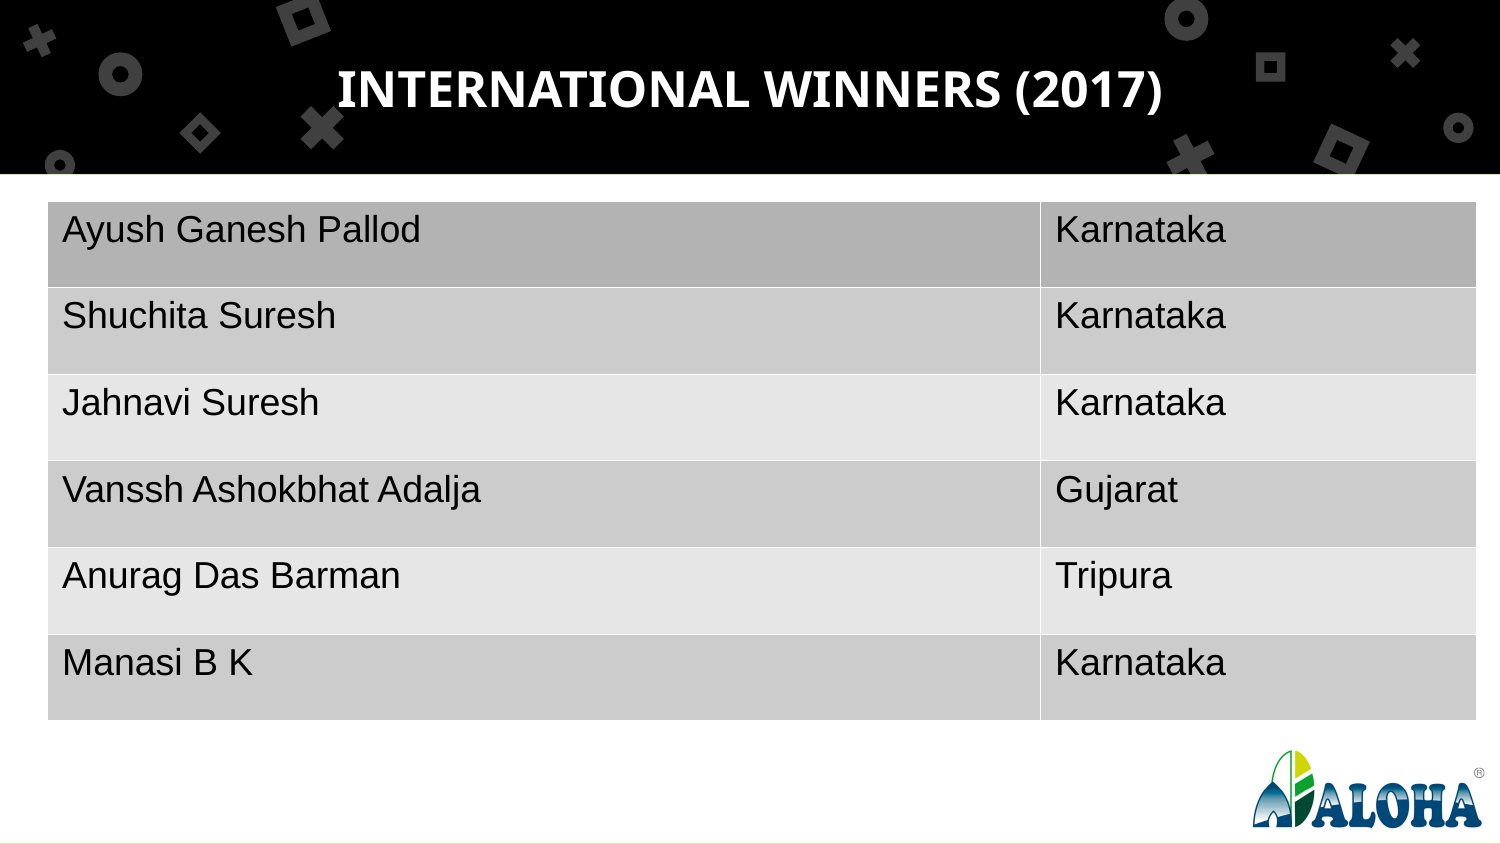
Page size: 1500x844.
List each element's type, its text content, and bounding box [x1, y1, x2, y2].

table_cell Karnataka [1041, 288, 1476, 374]
picture [1245, 744, 1489, 836]
table_cell Karnataka [1041, 635, 1476, 720]
text_box INTERNATIONAL WINNERS (2017) [75, 0, 1425, 175]
table_cell Tripura [1041, 548, 1476, 634]
table_cell Gujarat [1041, 461, 1476, 547]
table_cell Vanssh Ashokbhat Adalja [48, 461, 1040, 547]
table_cell Shuchita Suresh [48, 288, 1040, 374]
table_cell Jahnavi Suresh [48, 375, 1040, 460]
table_header Karnataka [1041, 202, 1476, 287]
table_cell Anurag Das Barman [48, 548, 1040, 634]
table_cell Karnataka [1041, 375, 1476, 460]
table_header Ayush Ganesh Pallod [48, 202, 1040, 287]
table_cell Manasi B K [48, 635, 1040, 720]
